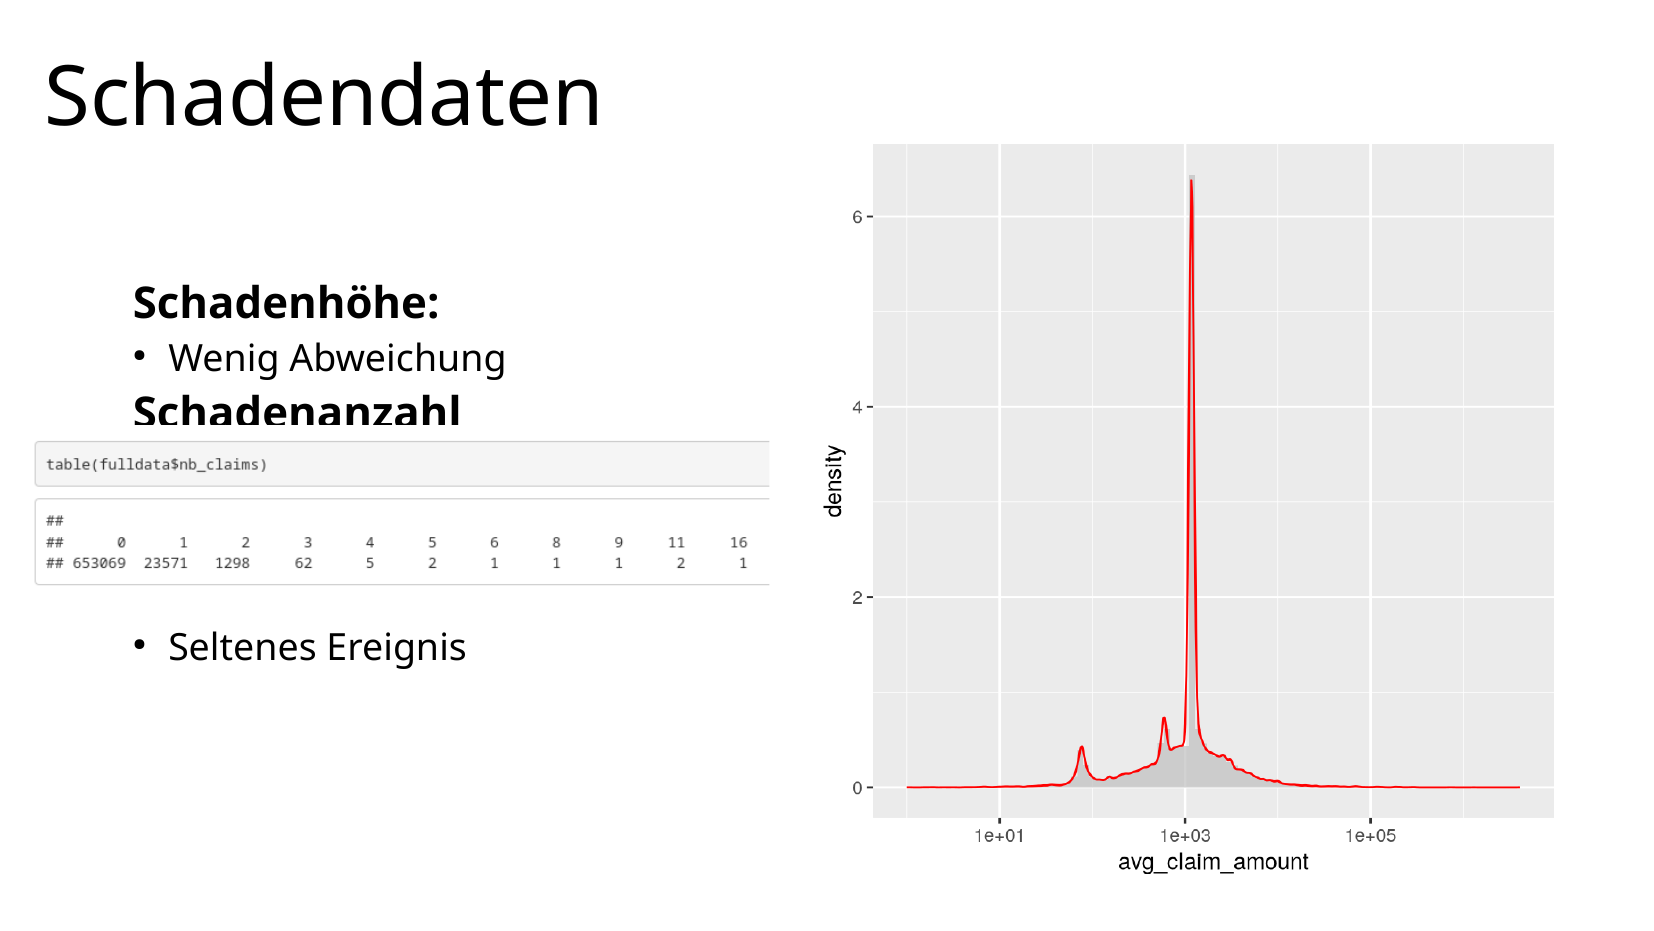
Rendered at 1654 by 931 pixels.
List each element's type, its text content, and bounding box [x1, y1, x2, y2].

text_box Schadenhöhe: Wenig Abweichung Schadenanzahl Seltenes Ereignis [118, 591, 709, 709]
text_box Schadendaten [29, 29, 1477, 146]
text_box Schadenhöhe: Wenig Abweichung Schadenanzahl Seltenes Ereignis [118, 264, 709, 425]
picture [29, 425, 770, 591]
picture [812, 132, 1565, 886]
